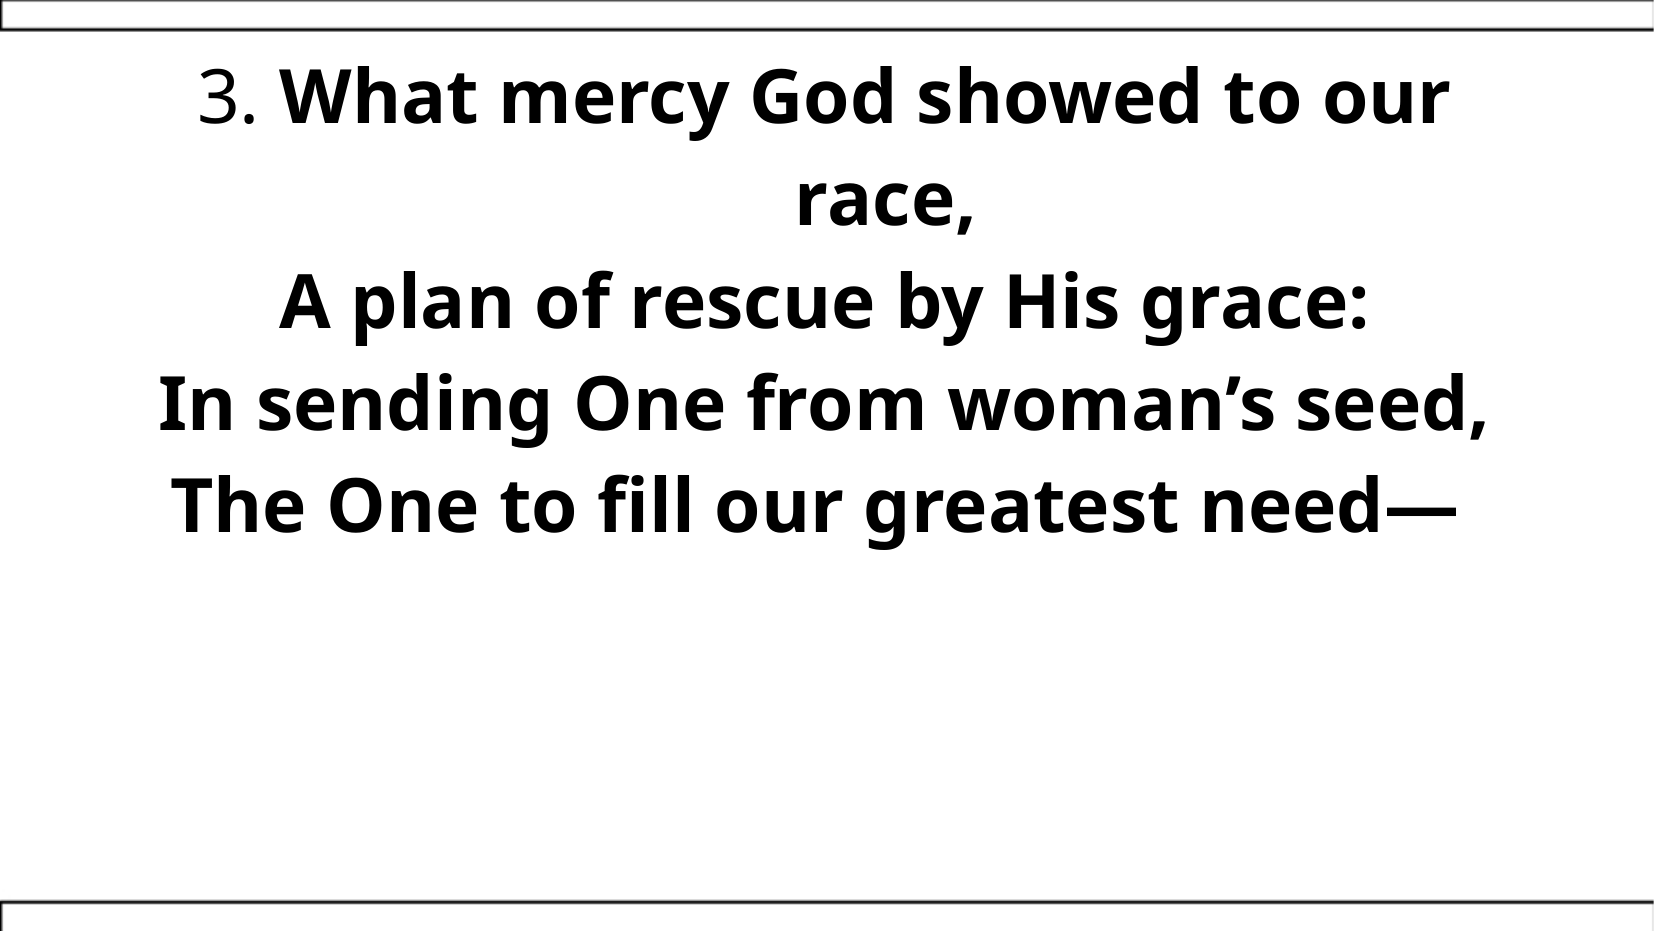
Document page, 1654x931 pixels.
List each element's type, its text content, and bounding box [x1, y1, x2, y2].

text_box 3. What mercy God showed to our race, A plan of rescue by His grace: In sending One from woman’s seed, The One to fill our greatest need— [90, 35, 1561, 451]
picture [0, 0, 1654, 931]
